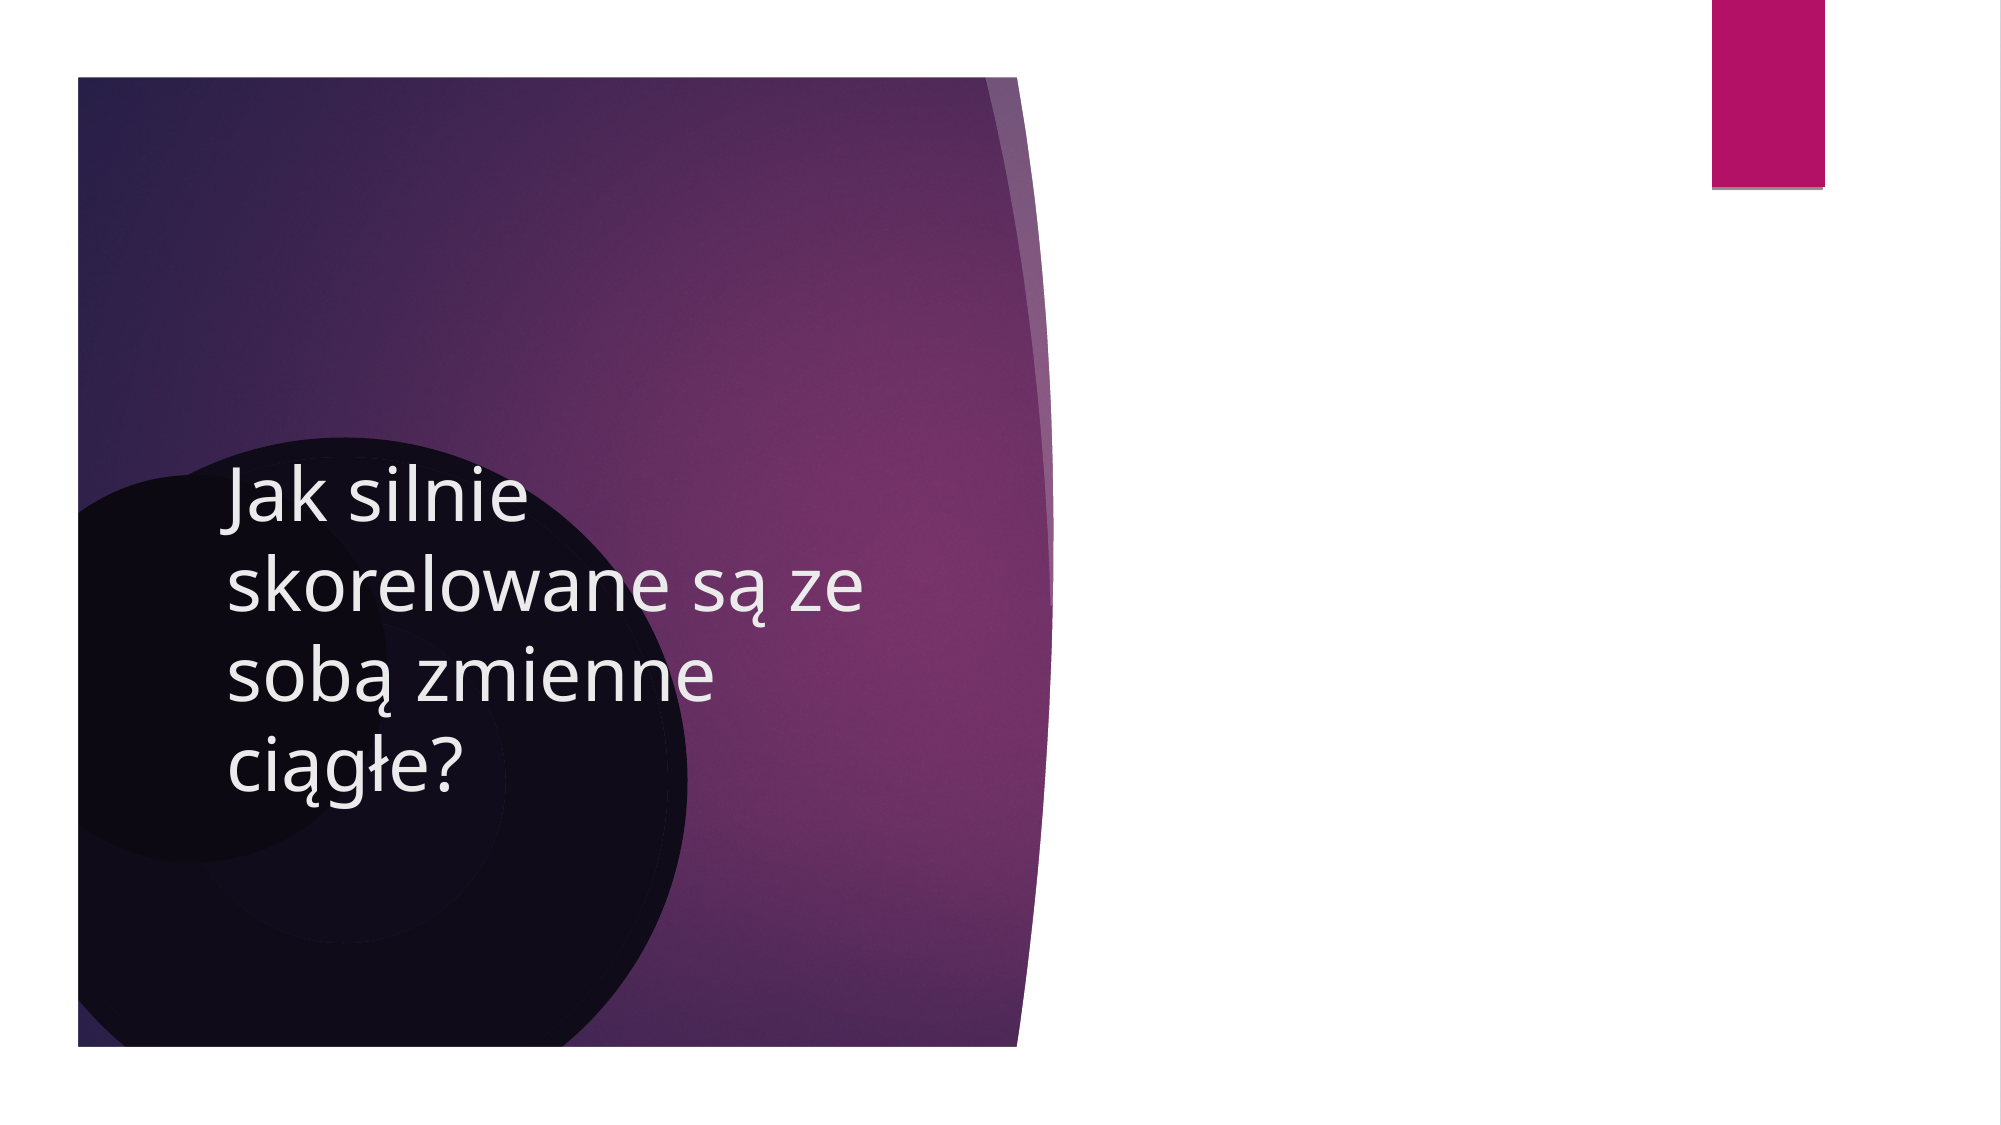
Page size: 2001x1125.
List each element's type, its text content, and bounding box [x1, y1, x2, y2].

title Jak silnie skorelowane są ze sobą zmienne ciągłe? [200, 375, 915, 750]
